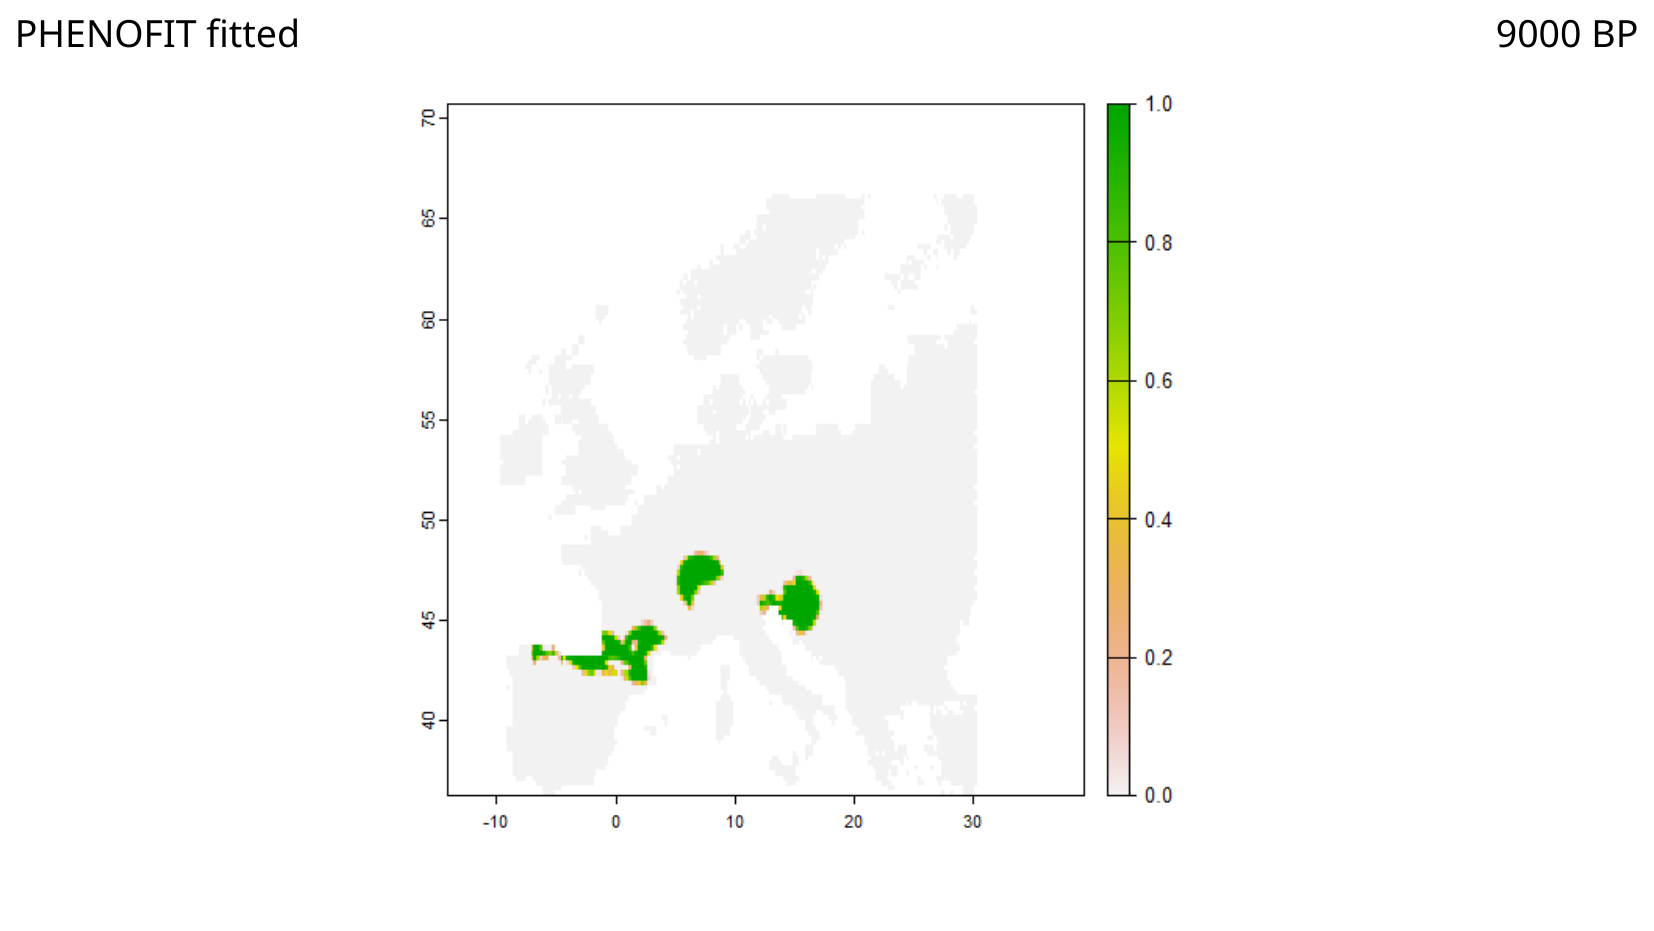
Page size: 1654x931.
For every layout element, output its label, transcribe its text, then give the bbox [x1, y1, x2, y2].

text_box 9000 BP [826, 0, 1654, 66]
text_box PHENOFIT fitted [0, 0, 826, 66]
picture [355, 41, 1298, 889]
